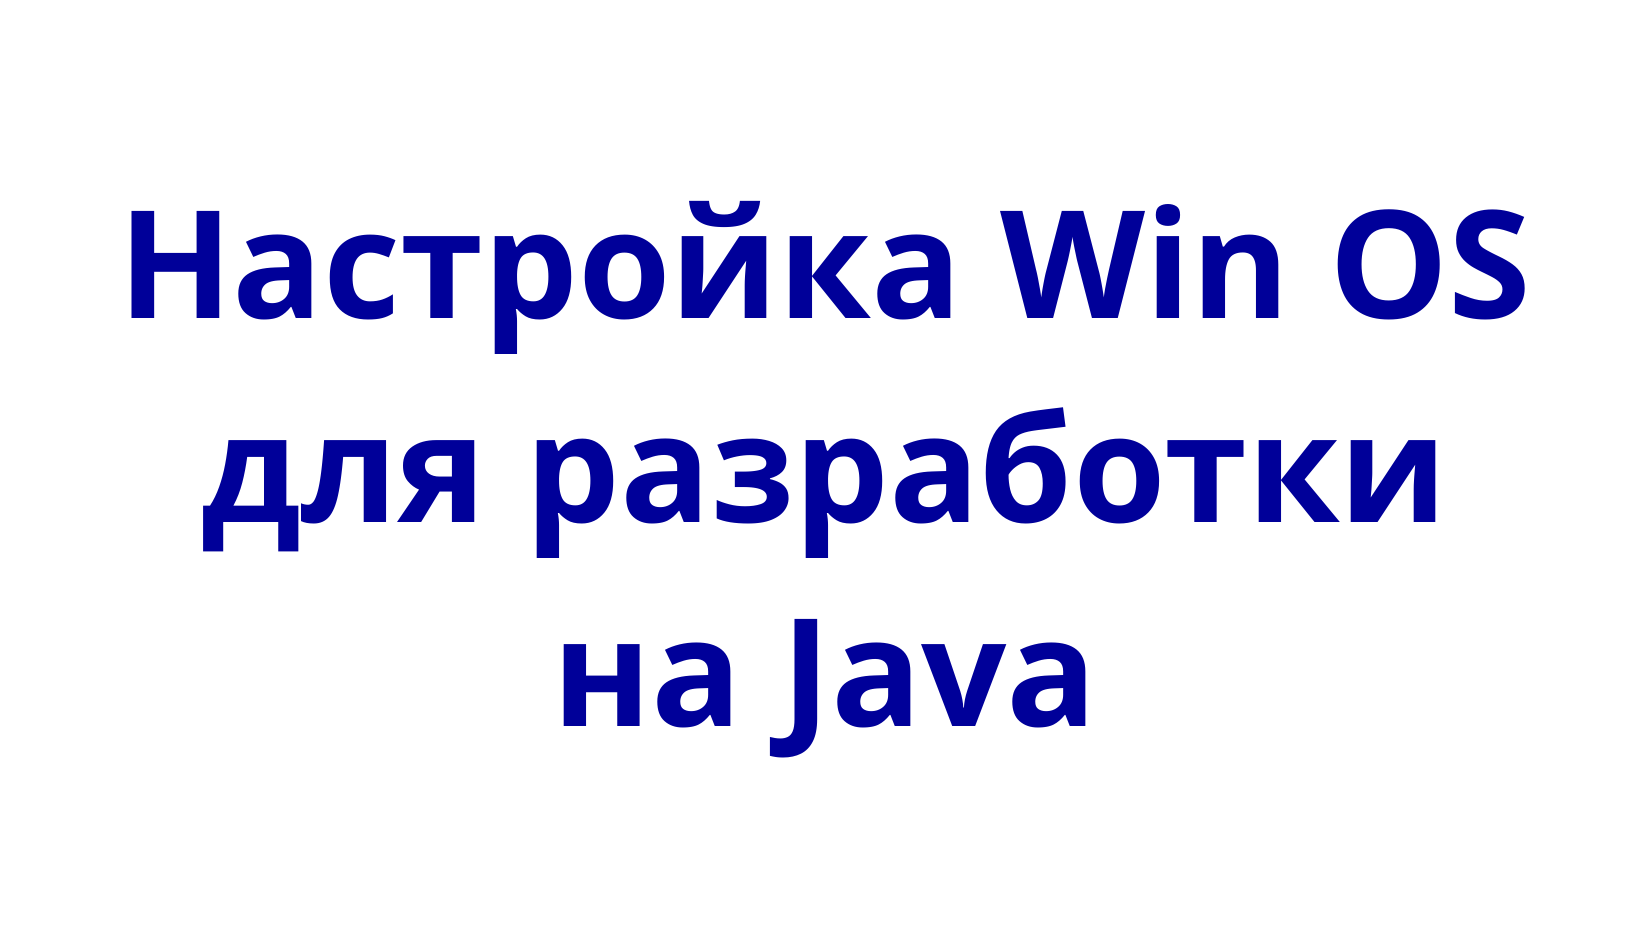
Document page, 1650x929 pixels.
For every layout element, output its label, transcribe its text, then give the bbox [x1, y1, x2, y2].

subtitle Настройка Win OS для разработки на Java [0, 0, 1650, 929]
